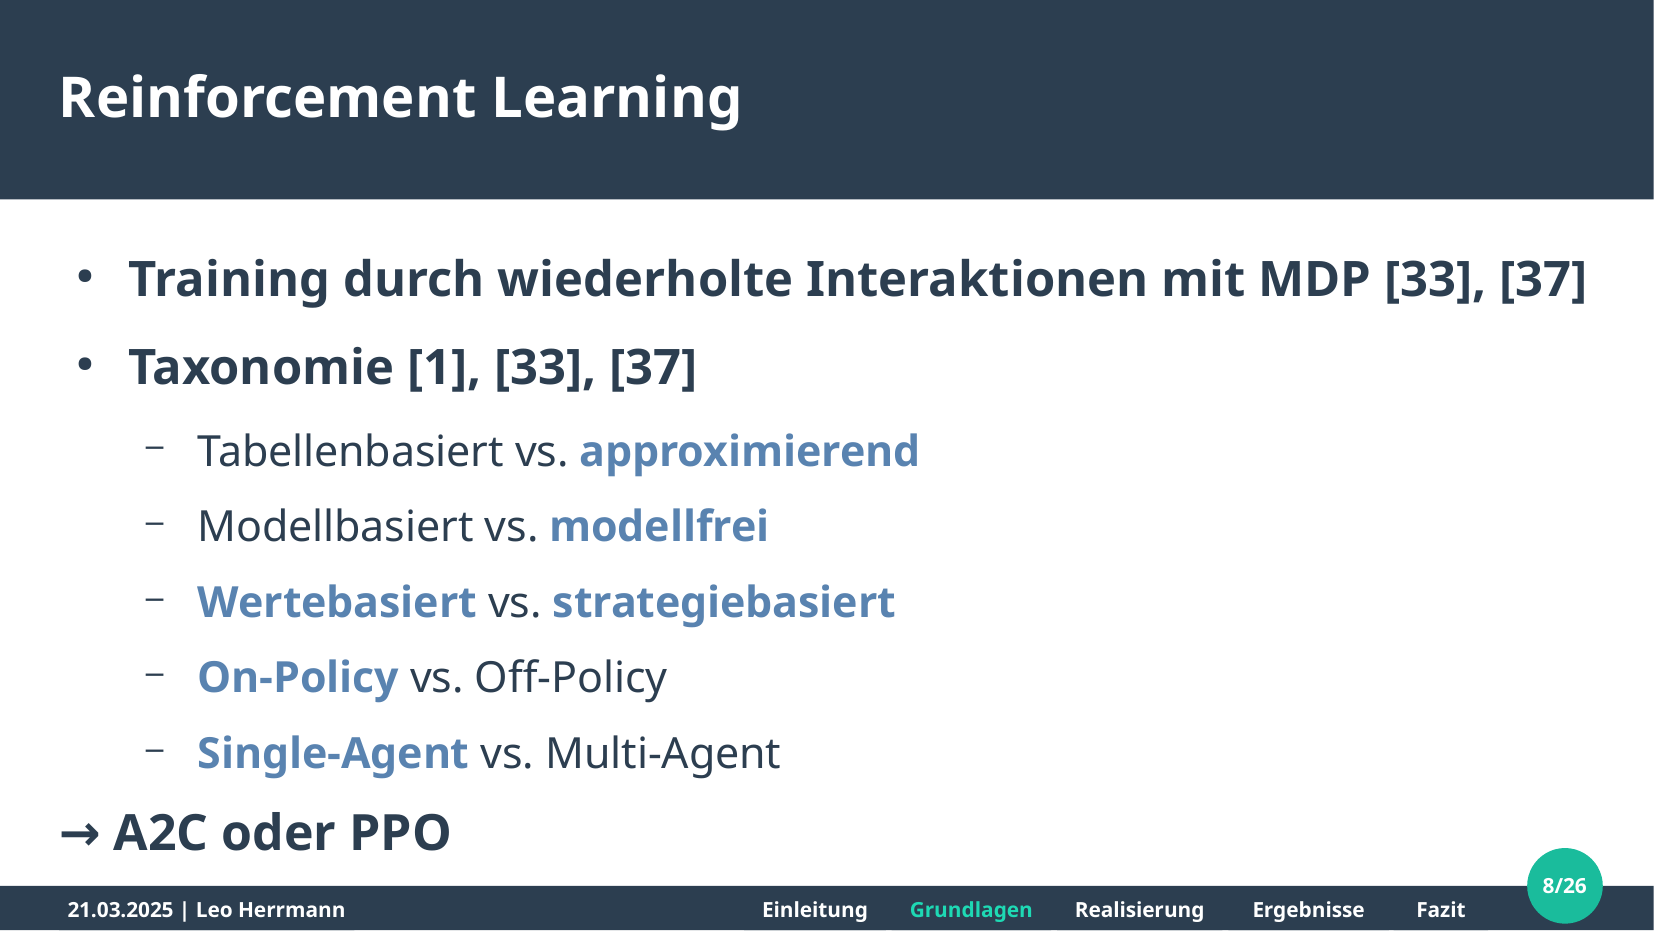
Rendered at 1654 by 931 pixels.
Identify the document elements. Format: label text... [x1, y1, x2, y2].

text_box Realisierung [1057, 888, 1223, 931]
list → A2C oder PPO [59, 797, 1595, 886]
text_box Grundlagen [891, 888, 1052, 931]
text_box Fazit [1393, 888, 1489, 931]
text_box Ergebnisse [1228, 888, 1389, 931]
list Training durch wiederholte Interaktionen mit MDP [33], [37] Taxonomie [1], [33], [37] Tabellenbasiert vs. approximierend Modellbasiert vs. modellfrei Wertebasiert vs. strategiebasiert On-Policy vs. Off-Policy Single-Agent vs. Multi-Agent [59, 243, 1595, 797]
title Reinforcement Learning [59, 37, 1595, 156]
text_box Einleitung [744, 888, 886, 931]
